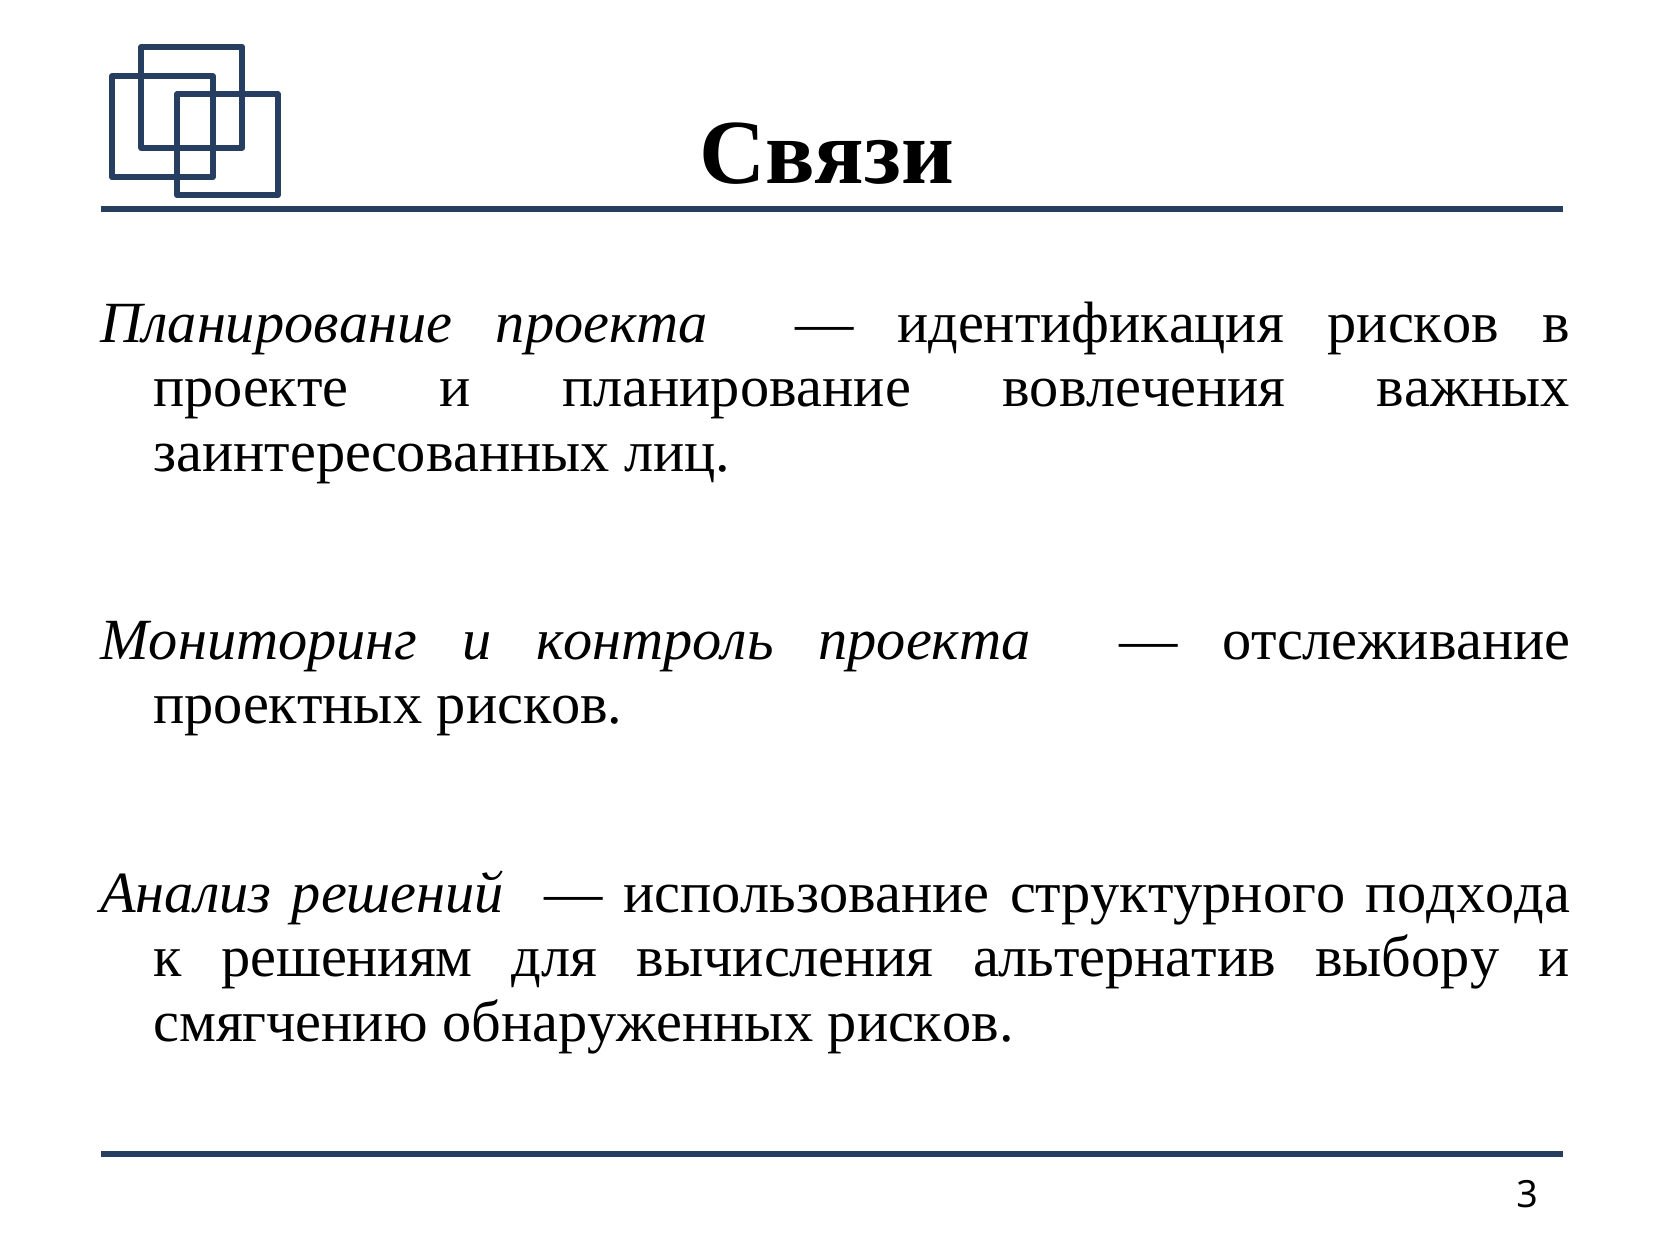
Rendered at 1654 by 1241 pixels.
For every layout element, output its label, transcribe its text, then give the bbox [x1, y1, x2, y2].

title Связи [82, 49, 1571, 257]
list Планирование проекта — идентификация рисков в проекте и планирование вовлечения важных заинтересованных лиц. Мониторинг и контроль проекта — отслеживание проектных рисков. Анализ решений — использование структурного подхода к решениям для вычисления альтернатив выбору и смягчению обнаруженных рисков. [82, 290, 1571, 1109]
